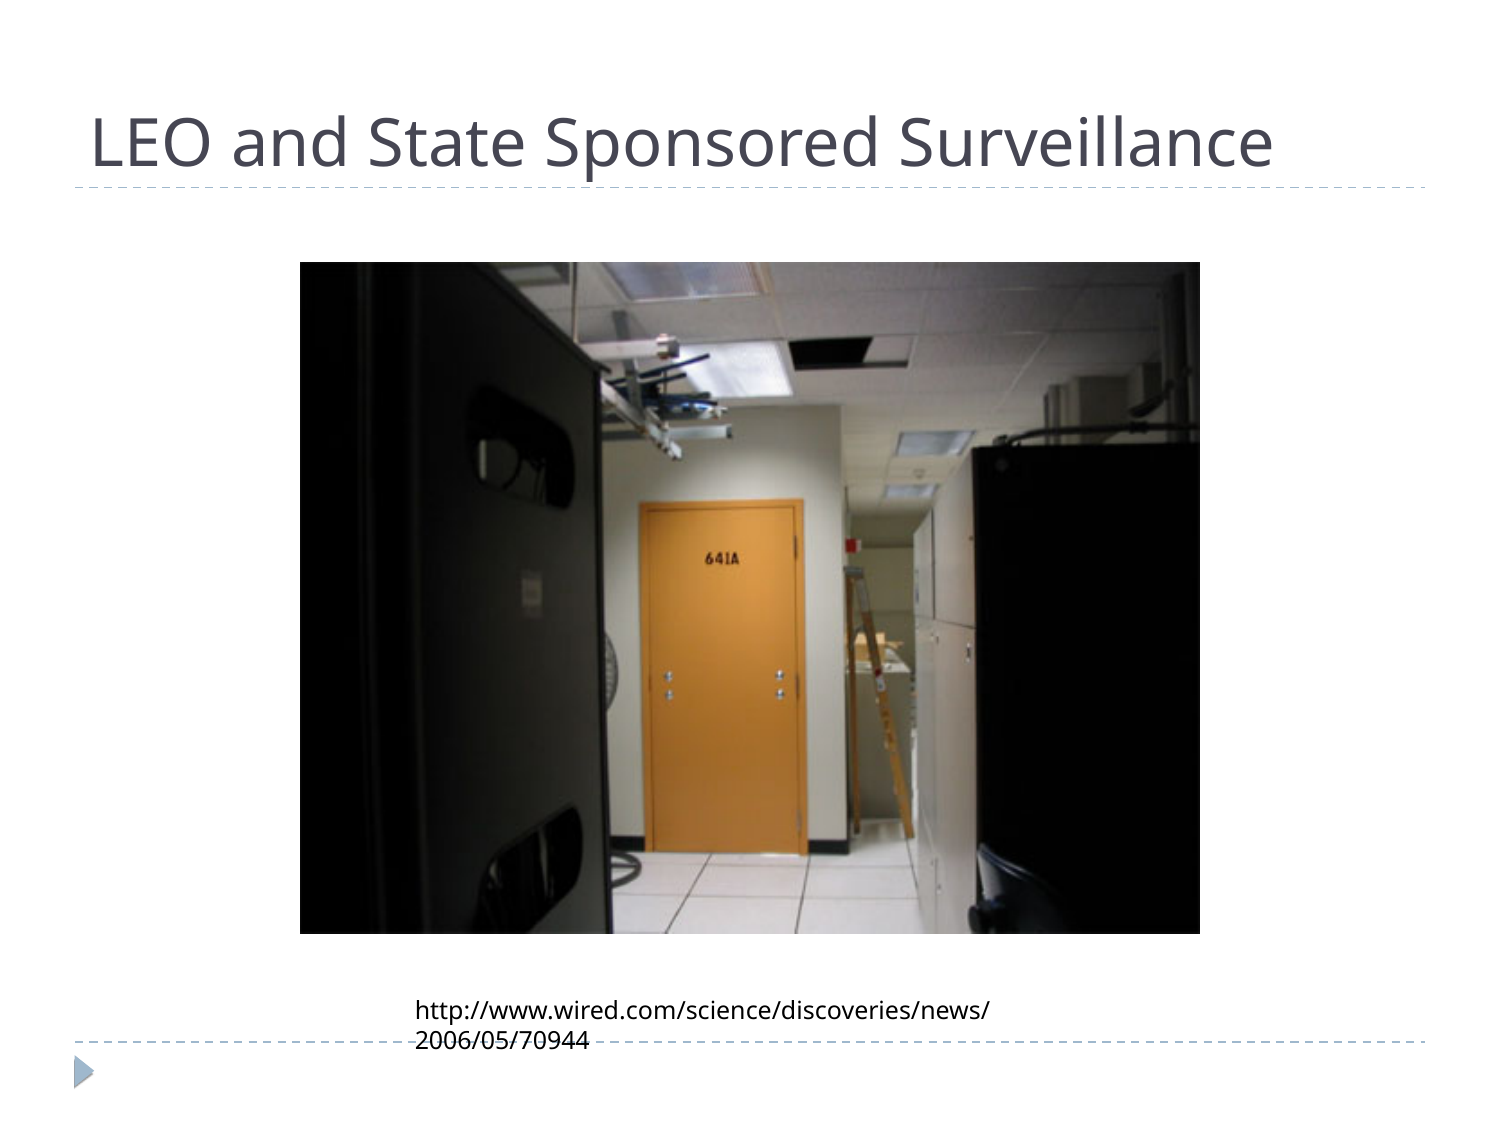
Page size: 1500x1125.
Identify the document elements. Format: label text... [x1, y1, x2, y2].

text_box http://www.wired.com/science/discoveries/news/2006/05/70944 [399, 987, 1113, 1063]
title LEO and State Sponsored Surveillance [75, 24, 1425, 188]
picture [300, 262, 1200, 934]
